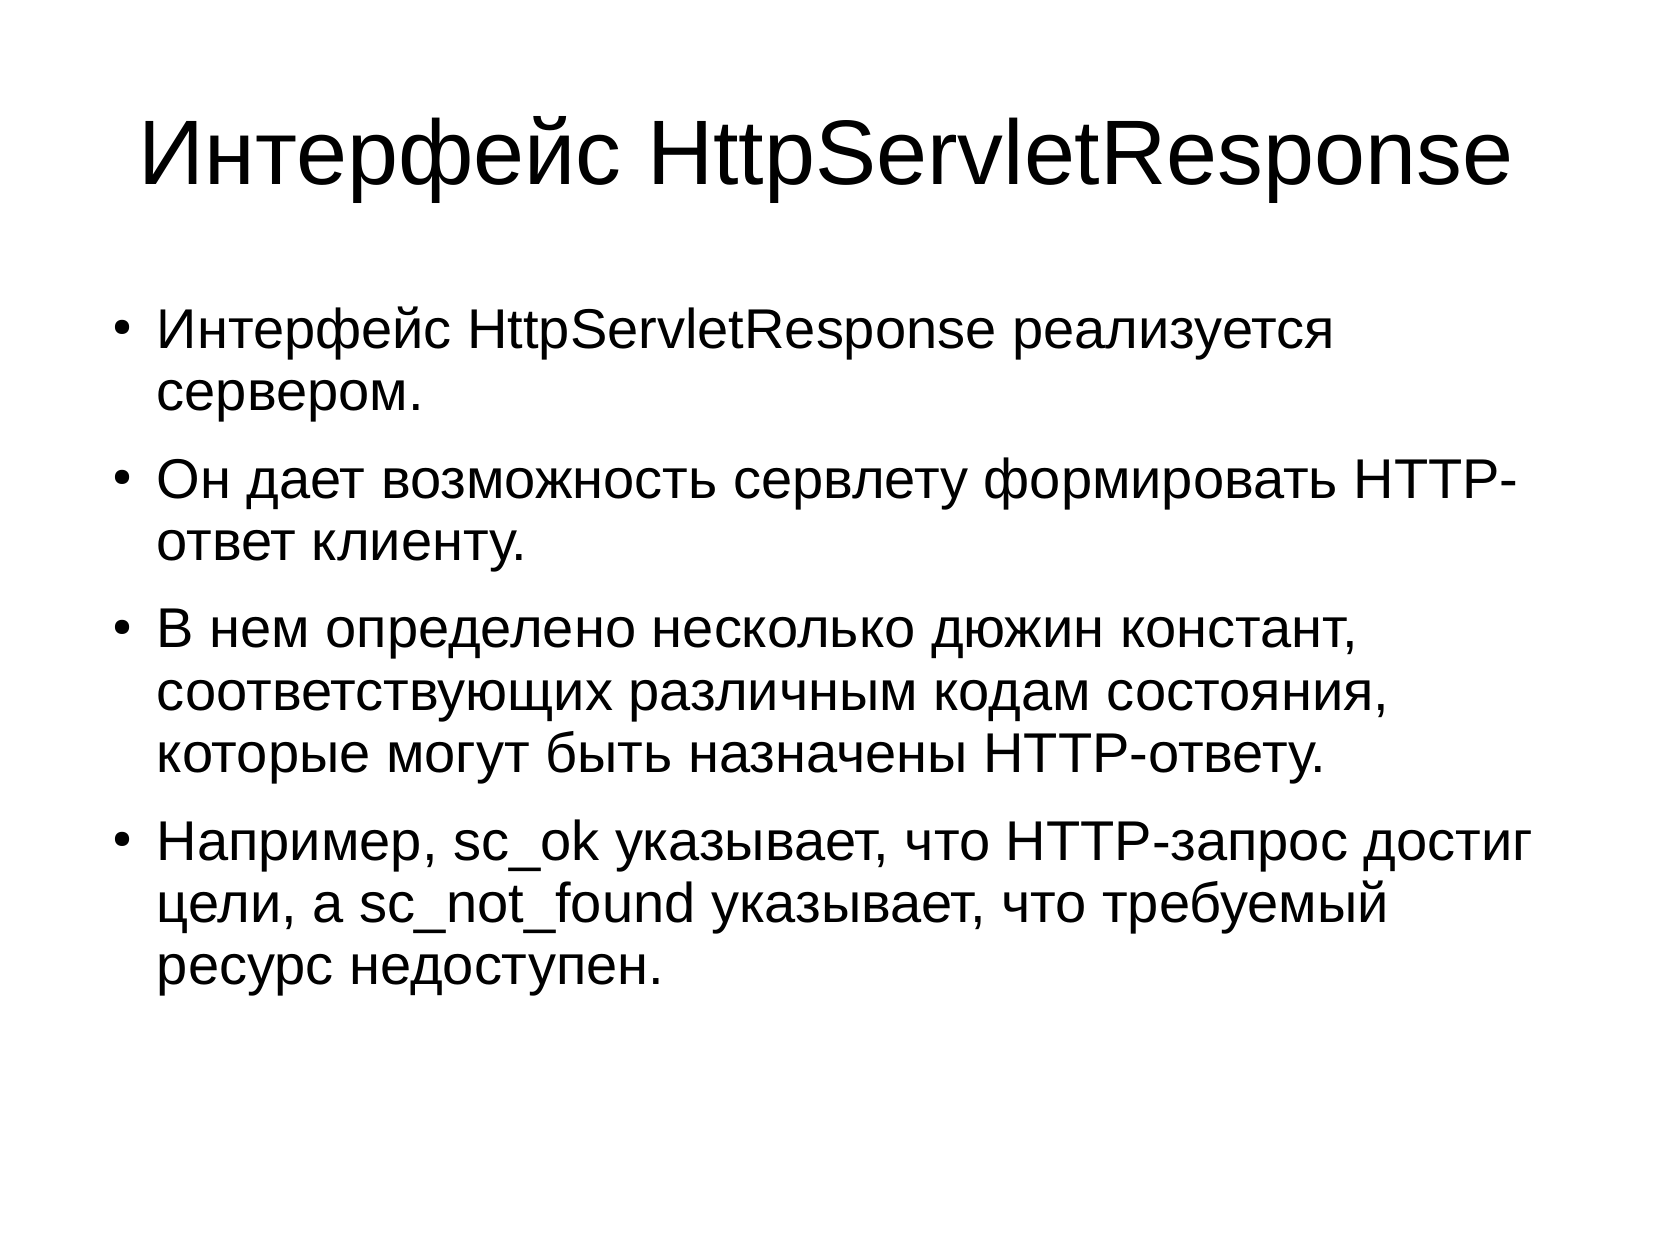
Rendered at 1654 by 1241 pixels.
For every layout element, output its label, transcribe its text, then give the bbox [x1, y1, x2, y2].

title Интерфейс HttpServletResponse [82, 49, 1571, 257]
list Интерфейс HttpServletResponse реализуется сервером. Он дает возможность сервлету формировать HTTP-ответ клиенту. В нем определено несколько дюжин констант, соответствующих различным кодам состояния, которые могут быть назначены HTTP-ответу. Например, sc_ok указывает, что HTTP-запрос достиг цели, a sc_not_found указывает, что требуемый ресурс недоступен. [82, 290, 1571, 1010]
